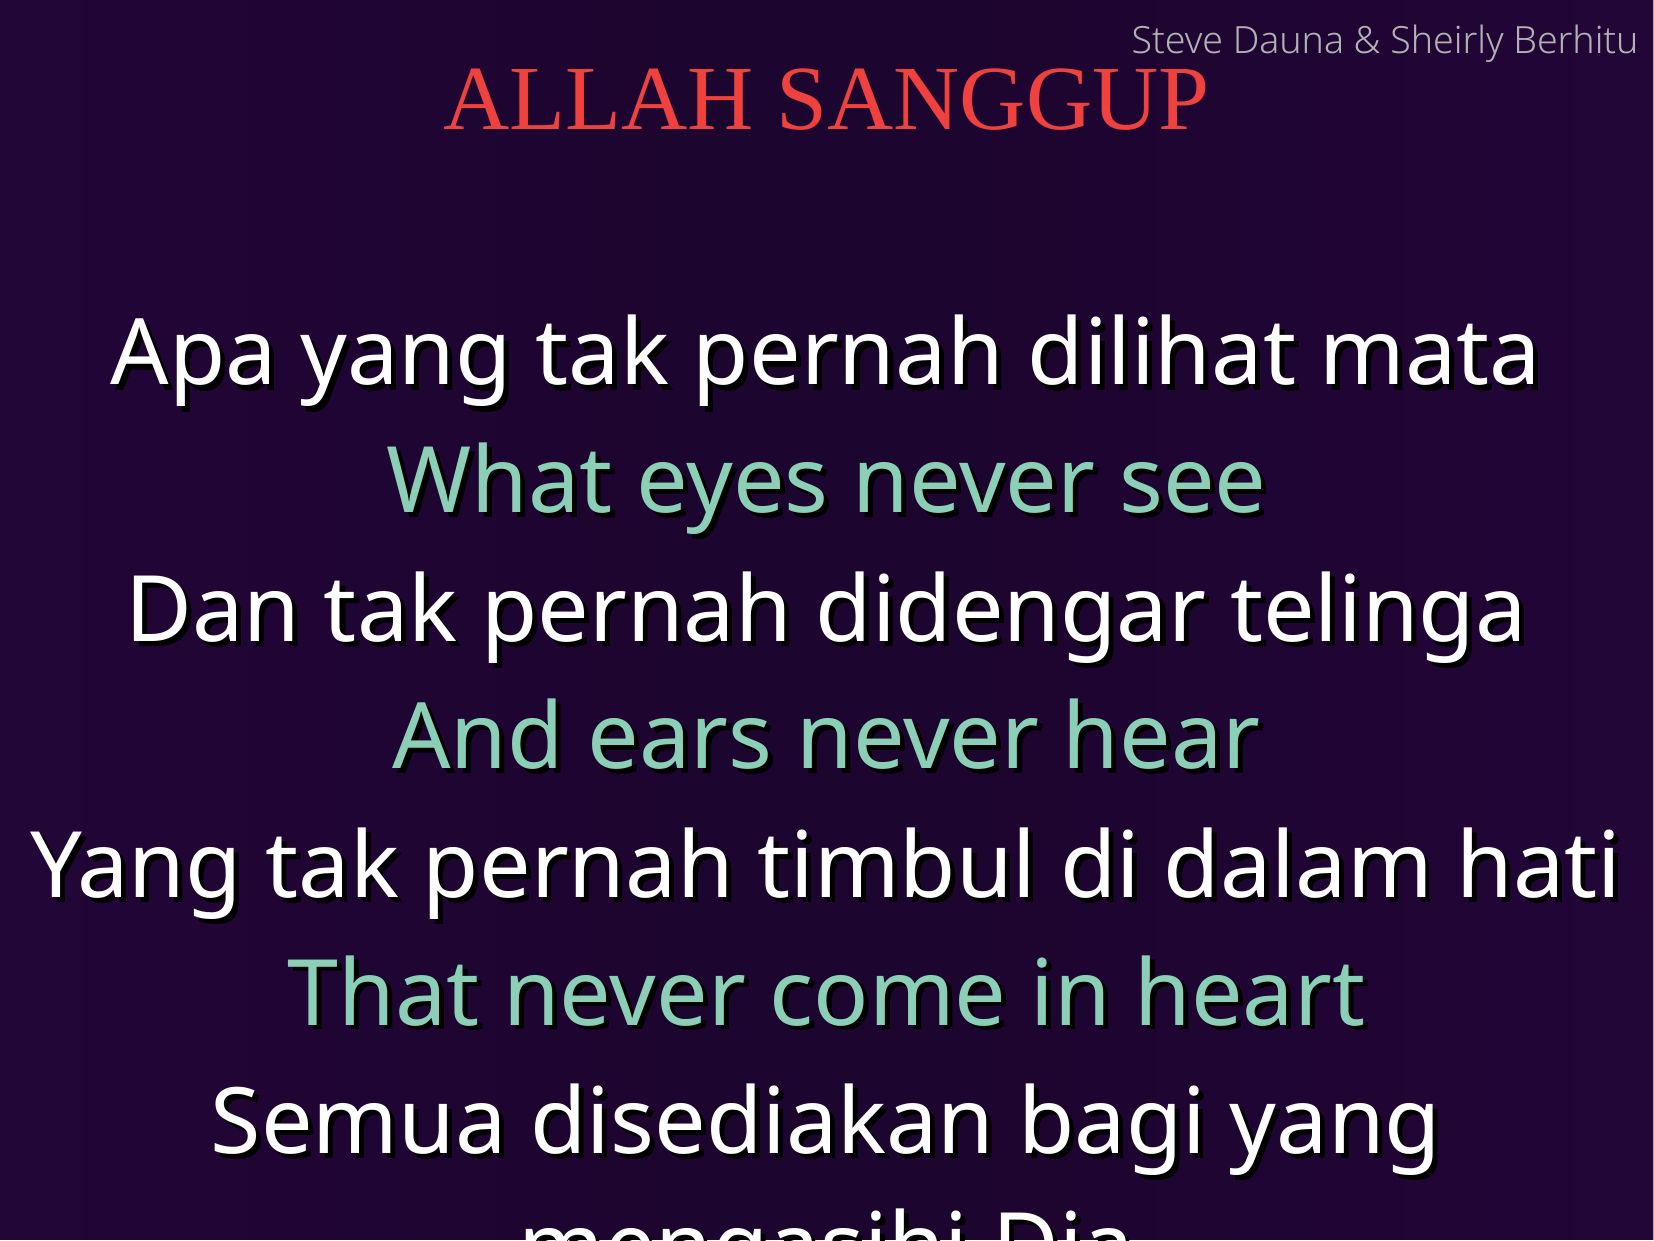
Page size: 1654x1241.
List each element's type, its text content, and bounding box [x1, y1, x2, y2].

text_box What eyes never see And ears never hear That never come in heart All prepared for those who love Him [0, 279, 1654, 1232]
text_box ALLAH SANGGUP [0, 67, 1654, 277]
text_box Steve Dauna & Sheirly Berhitu [0, 5, 1654, 67]
